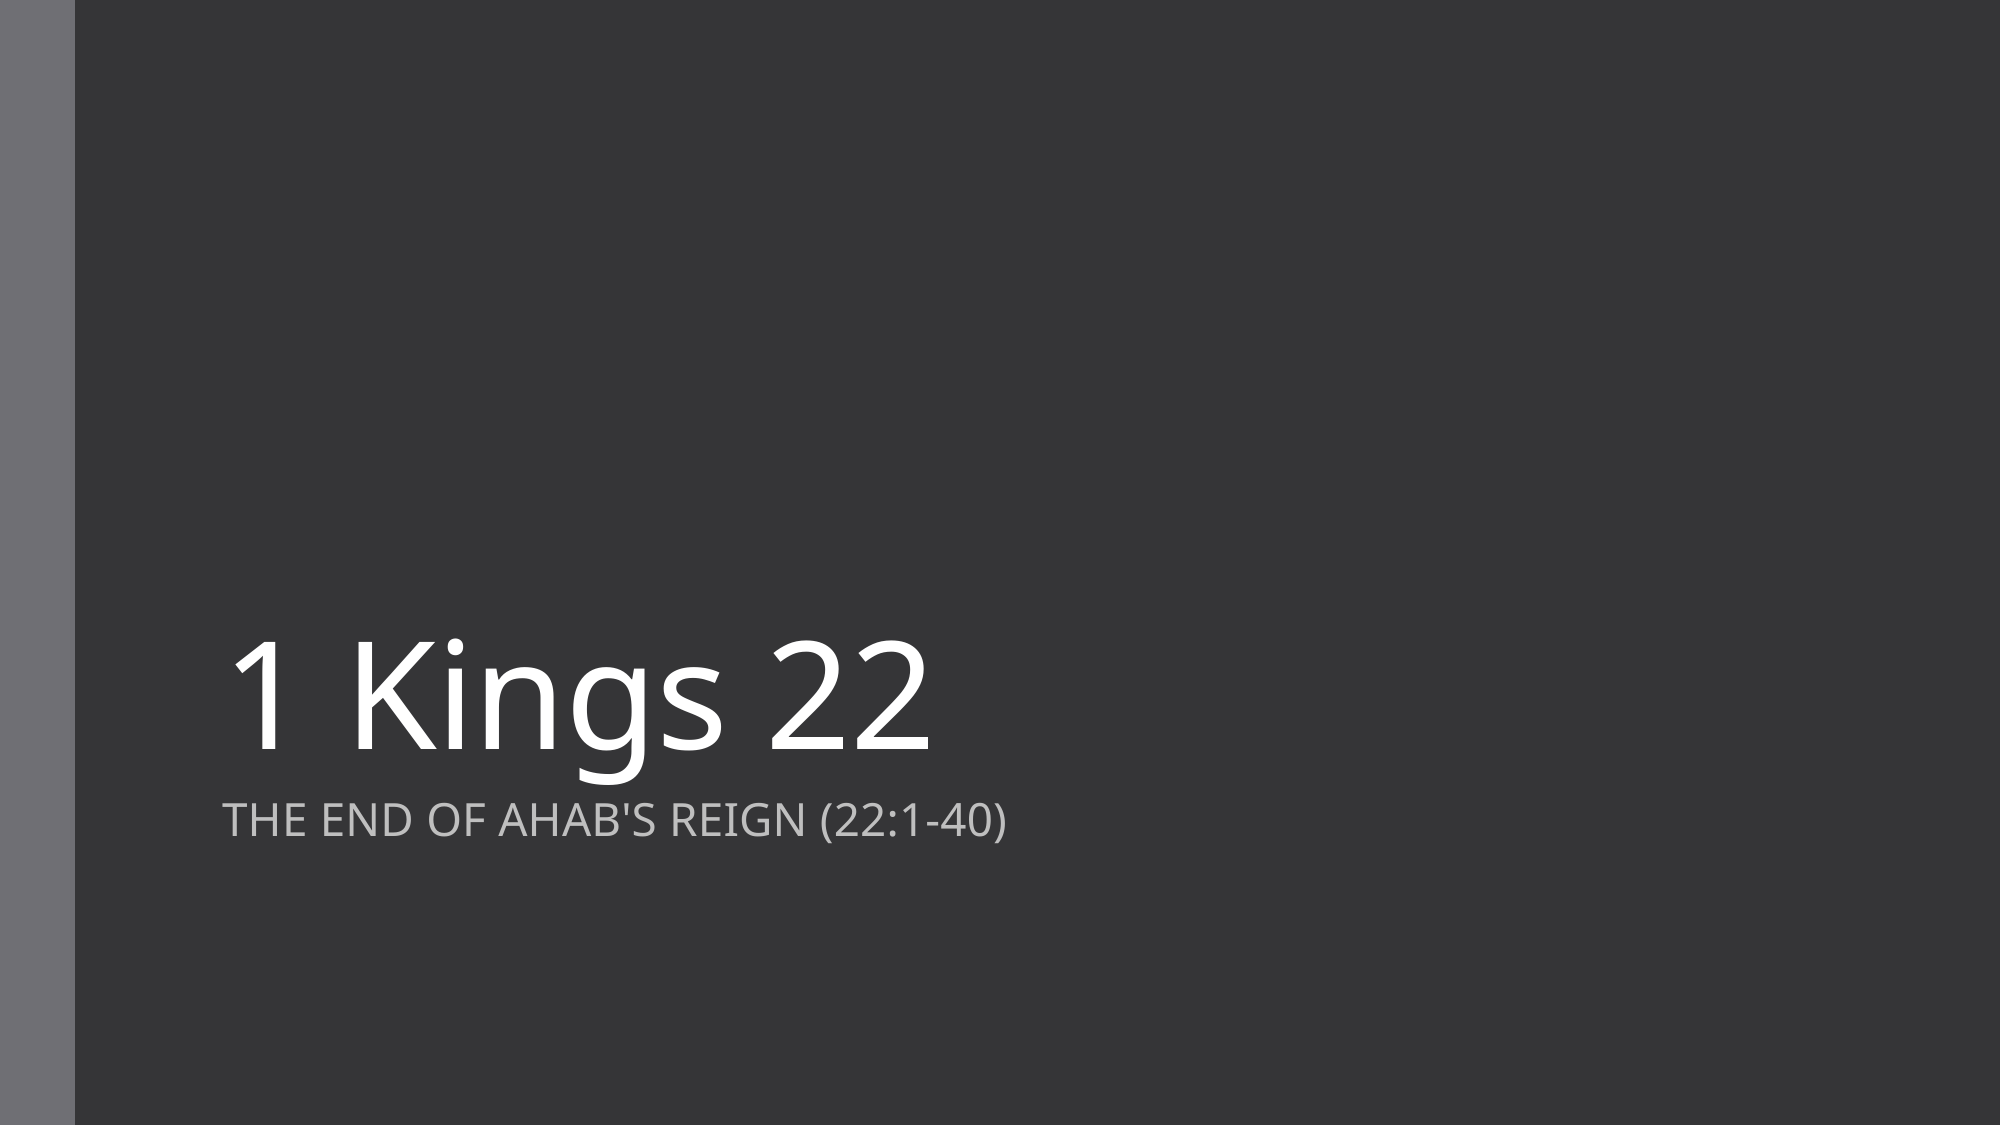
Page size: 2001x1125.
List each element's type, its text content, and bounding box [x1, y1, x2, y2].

subtitle THE END OF AHAB'S REIGN (22:1-40) [206, 787, 1752, 1066]
title 1 Kings 22 [206, 124, 1752, 787]
